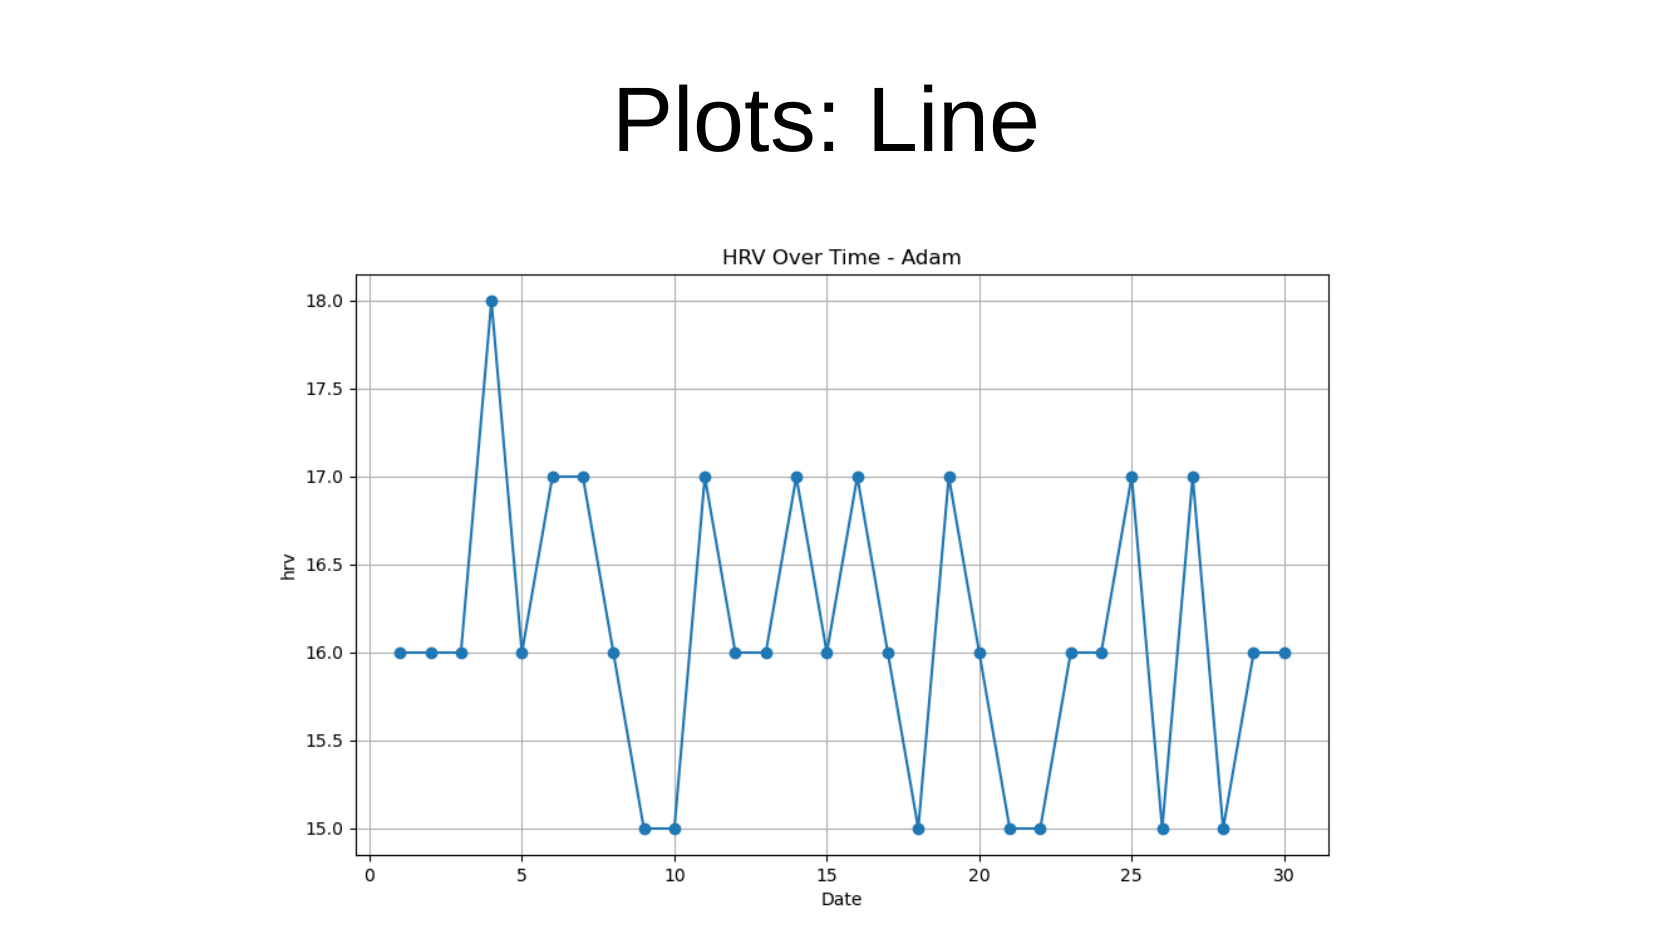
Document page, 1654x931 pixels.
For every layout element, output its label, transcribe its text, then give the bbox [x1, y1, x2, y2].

picture [199, 184, 1454, 931]
title Plots: Line [82, 37, 1571, 193]
